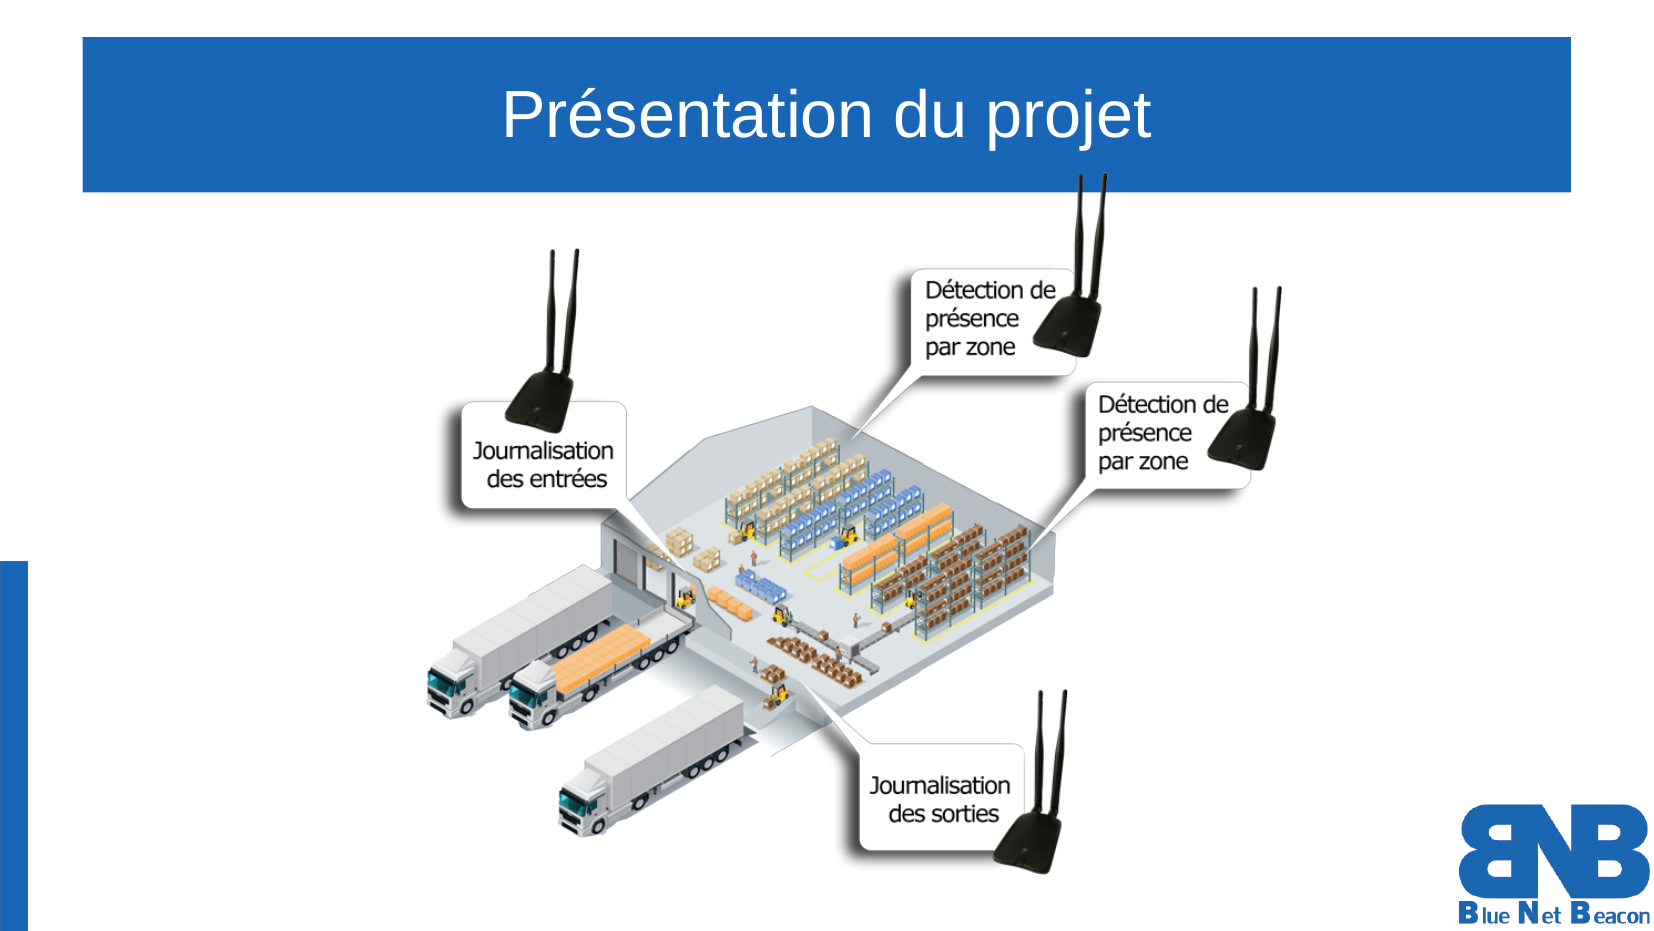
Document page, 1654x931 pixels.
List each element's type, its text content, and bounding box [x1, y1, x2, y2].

text_box [0, 561, 28, 931]
picture [413, 158, 1300, 886]
title Présentation du projet [82, 37, 1571, 193]
picture [1459, 797, 1650, 930]
